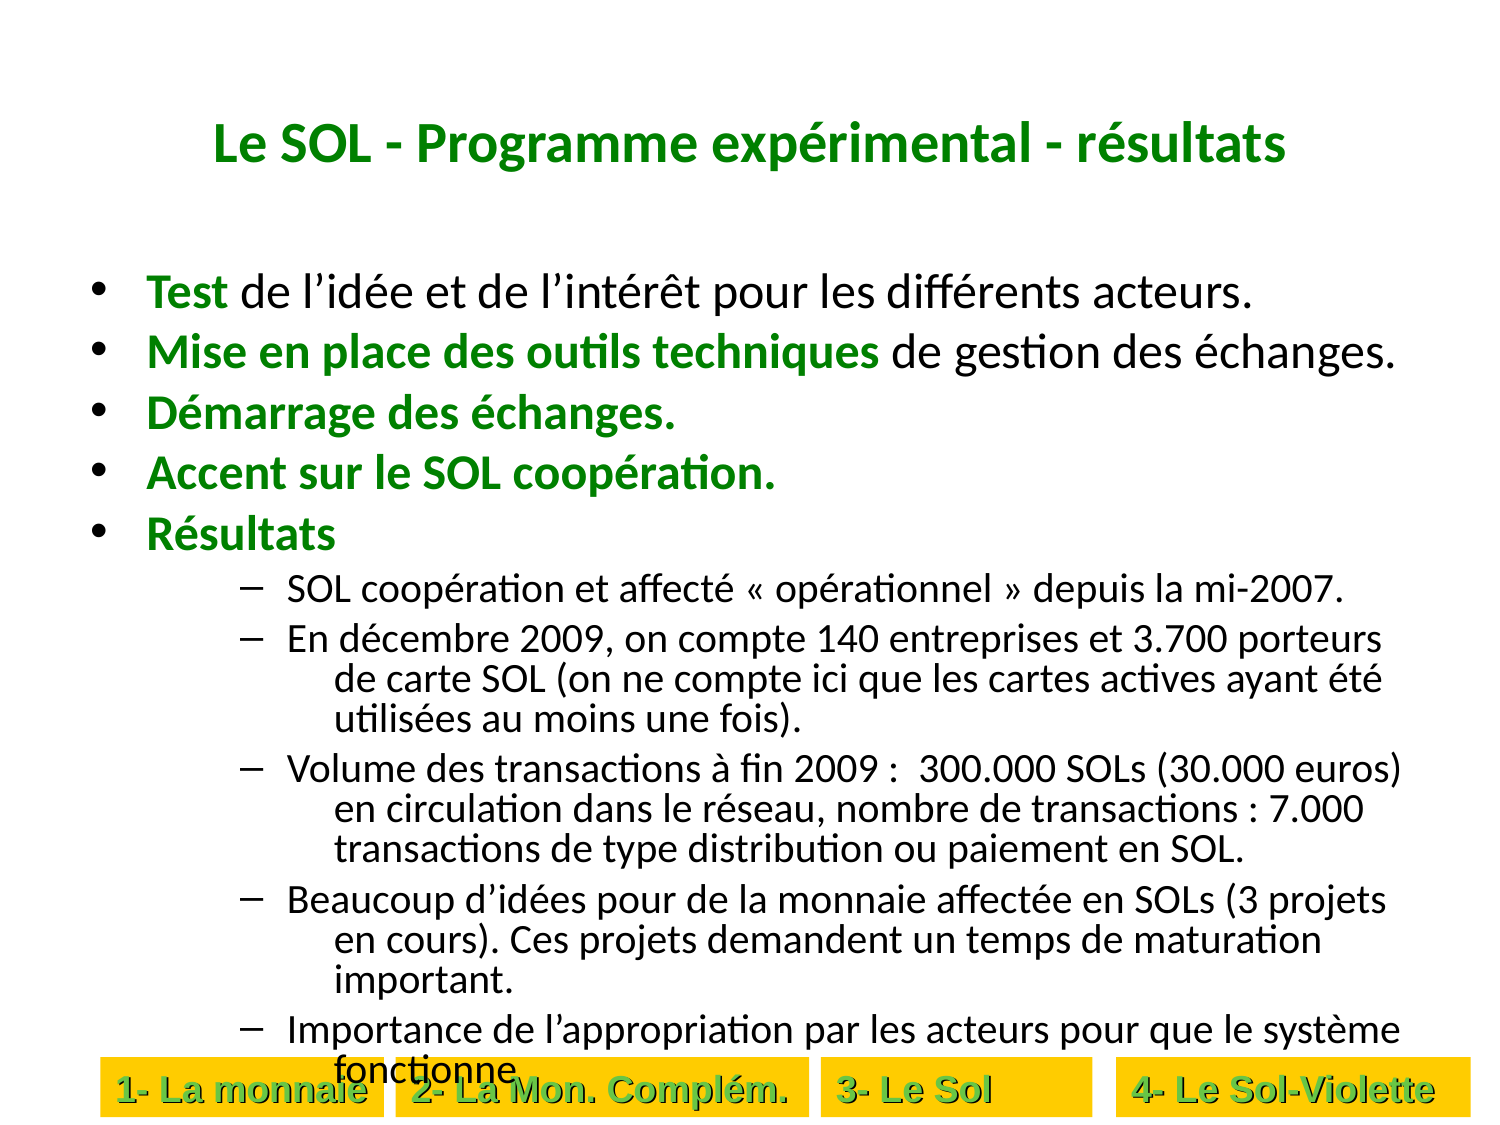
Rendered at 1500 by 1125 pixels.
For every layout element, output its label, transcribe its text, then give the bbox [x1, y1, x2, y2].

list Test de l’idée et de l’intérêt pour les différents acteurs. Mise en place des outils techniques de gestion des échanges. Démarrage des échanges. Accent sur le SOL coopération. Résultats SOL coopération et affecté « opérationnel » depuis la mi-2007. En décembre 2009, on compte 140 entreprises et 3.700 porteurs de carte SOL (on ne compte ici que les cartes actives ayant été utilisées au moins une fois). Volume des transactions à fin 2009 : 300.000 SOLs (30.000 euros) en circulation dans le réseau, nombre de transactions : 7.000 transactions de type distribution ou paiement en SOL. Beaucoup d’idées pour de la monnaie affectée en SOLs (3 projets en cours). Ces projets demandent un temps de maturation important. Importance de l’appropriation par les acteurs pour que le système fonctionne [75, 262, 1426, 1071]
title Le SOL - Programme expérimental - résultats [75, 45, 1426, 233]
